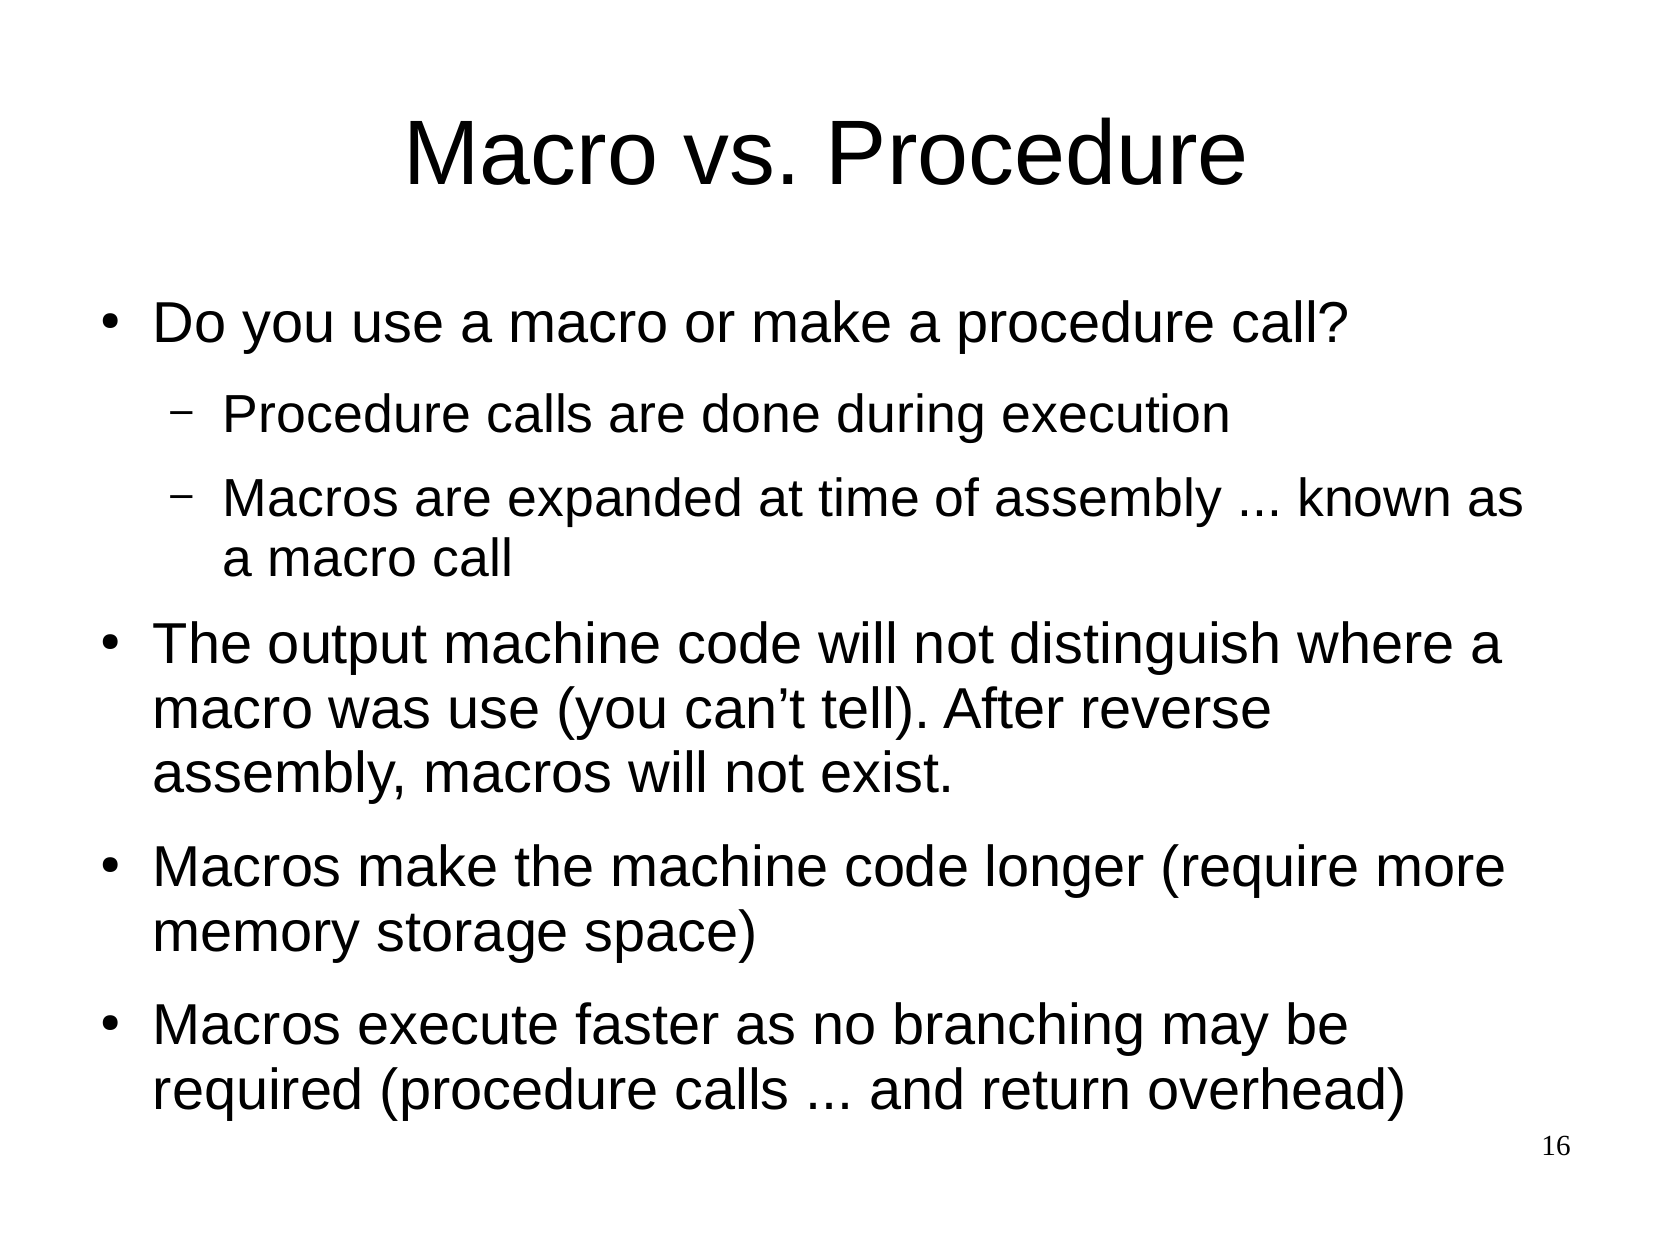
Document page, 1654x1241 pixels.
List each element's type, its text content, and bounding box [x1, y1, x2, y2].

list Do you use a macro or make a procedure call? Procedure calls are done during execution Macros are expanded at time of assembly ... known as a macro call The output machine code will not distinguish where a macro was use (you can’t tell). After reverse assembly, macros will not exist. Macros make the machine code longer (require more memory storage space) Macros execute faster as no branching may be required (procedure calls ... and return overhead) [82, 290, 1538, 1126]
title Macro vs. Procedure [82, 49, 1571, 257]
